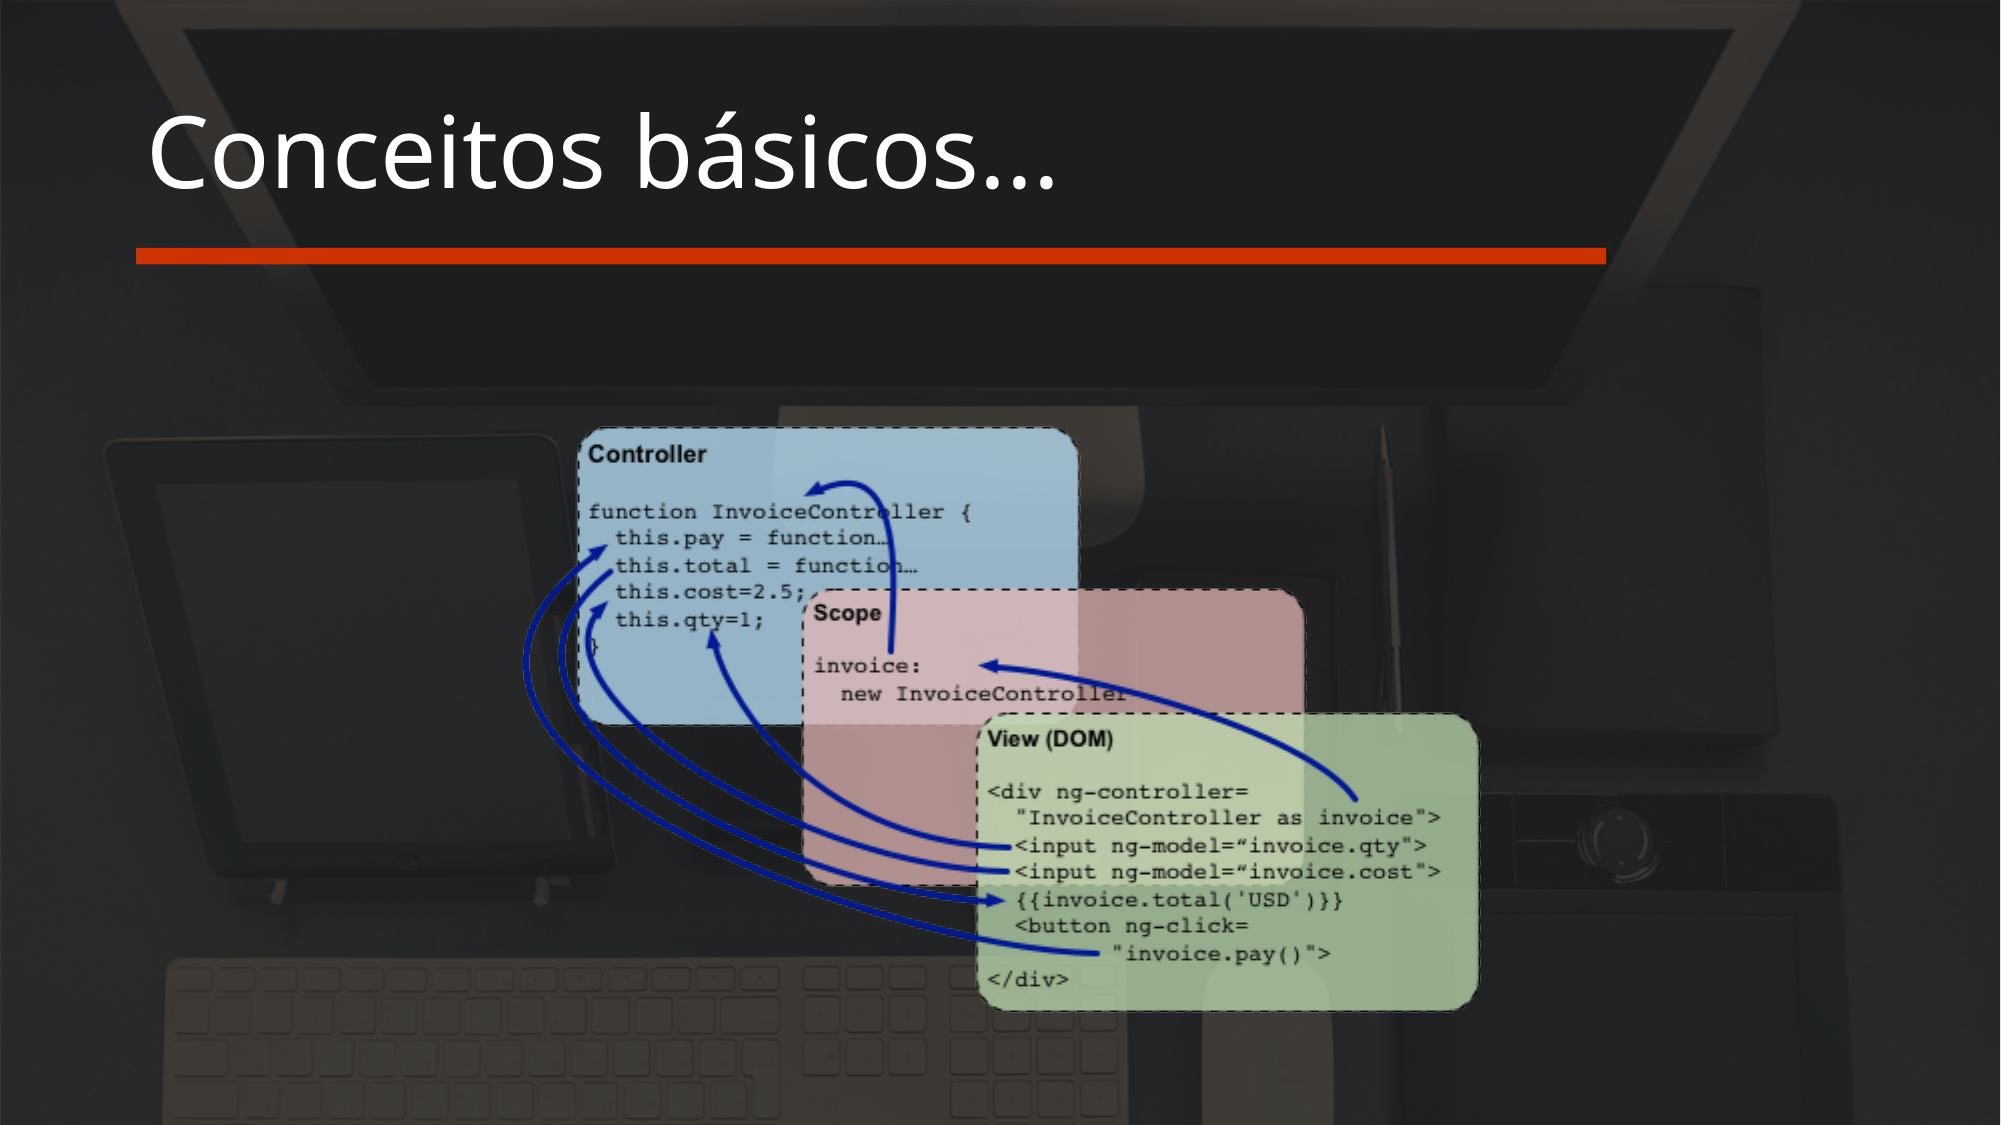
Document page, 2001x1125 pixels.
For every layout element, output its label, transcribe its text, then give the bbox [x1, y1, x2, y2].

picture [0, 0, 2001, 1125]
text_box [136, 247, 1607, 265]
text_box Conceitos básicos... [132, 47, 1205, 265]
